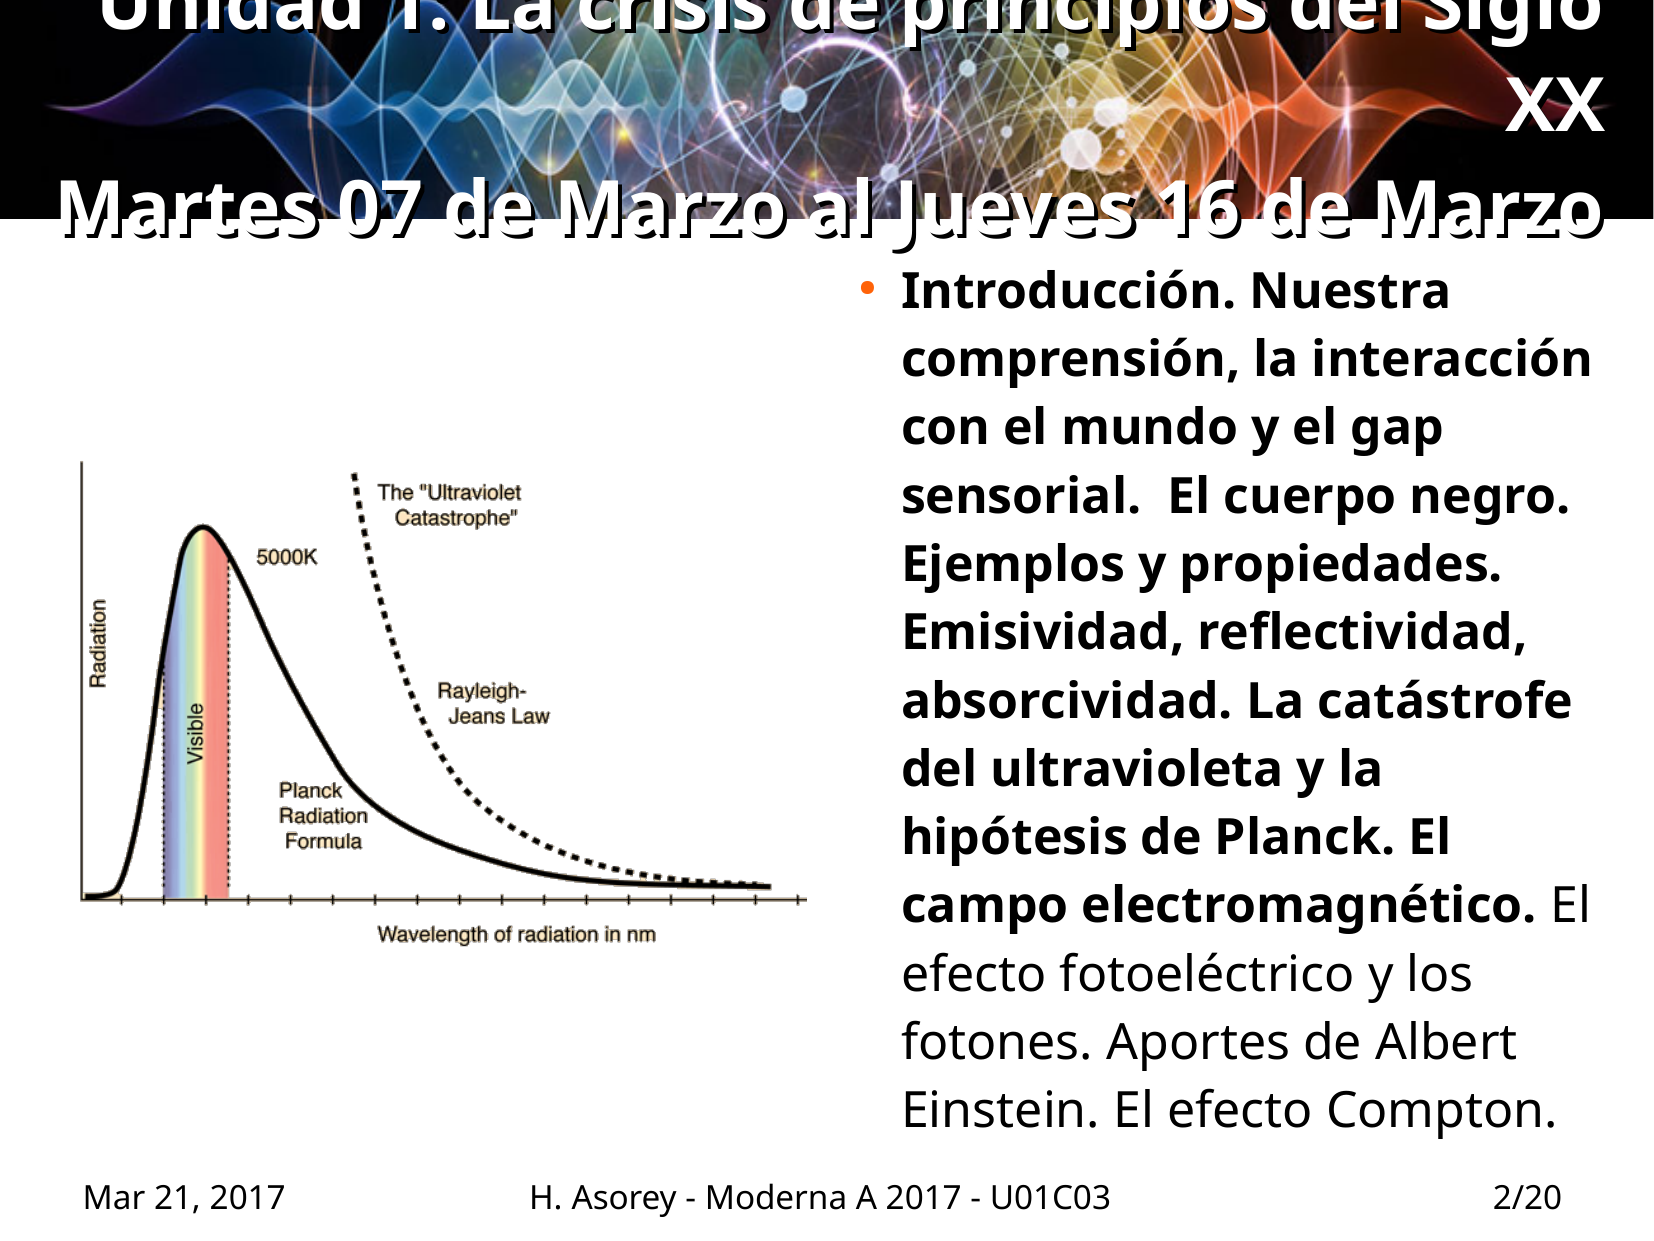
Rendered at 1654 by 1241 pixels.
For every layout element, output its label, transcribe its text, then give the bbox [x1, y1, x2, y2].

picture [1592, 0, 1654, 219]
picture [1250, 0, 1292, 11]
picture [1002, 195, 1020, 219]
picture [1136, 0, 1147, 11]
picture [856, 0, 867, 4]
picture [807, 0, 819, 11]
picture [759, 205, 772, 219]
picture [936, 195, 951, 219]
picture [1183, 0, 1189, 11]
picture [1505, 0, 1517, 11]
picture [256, 204, 267, 209]
picture [879, 0, 905, 11]
picture [1073, 204, 1084, 209]
picture [731, 195, 751, 219]
picture [921, 0, 932, 11]
title Unidad 1: La crisis de principios del Siglo XX Martes 07 de Marzo al Jueves 16 de Marzo [45, 11, 1606, 195]
picture [337, 0, 349, 11]
picture [750, 0, 792, 11]
picture [1452, 0, 1469, 11]
picture [1379, 0, 1386, 11]
picture [1025, 0, 1036, 11]
picture [1576, 205, 1589, 219]
picture [946, 0, 953, 11]
picture [1204, 0, 1217, 11]
picture [151, 0, 159, 11]
picture [1215, 212, 1226, 219]
list Introducción. Nuestra comprensión, la interacción con el mundo y el gap sensorial. El cuerpo negro. Ejemplos y propiedades. Emisividad, reflectividad, absorcividad. La catástrofe del ultravioleta y la hipótesis de Planck. El campo electromagnético. El efecto fotoeléctrico y los fotones. Aportes de Albert Einstein. El efecto Compton. [844, 255, 1606, 1156]
picture [122, 195, 154, 219]
picture [575, 208, 579, 219]
picture [1392, 208, 1396, 219]
picture [244, 0, 256, 11]
picture [160, 195, 176, 219]
picture [1548, 195, 1568, 219]
picture [1002, 0, 1010, 11]
picture [584, 195, 598, 217]
picture [420, 0, 476, 11]
picture [636, 0, 654, 11]
picture [491, 0, 540, 11]
picture [1087, 195, 1112, 219]
picture [1229, 0, 1242, 11]
picture [200, 0, 208, 11]
picture [364, 0, 405, 11]
picture [775, 195, 835, 219]
picture [1327, 204, 1338, 209]
picture [962, 195, 979, 219]
picture [270, 195, 295, 219]
picture [174, 0, 185, 11]
picture [226, 195, 247, 219]
picture [659, 195, 676, 219]
picture [1555, 0, 1561, 11]
picture [1476, 195, 1493, 219]
picture [1306, 195, 1318, 219]
picture [1072, 0, 1098, 11]
picture [271, 0, 302, 11]
picture [691, 195, 721, 219]
picture [1508, 195, 1538, 219]
picture [595, 0, 620, 11]
picture [1116, 195, 1174, 219]
picture [1356, 0, 1366, 4]
picture [1532, 0, 1540, 11]
picture [1576, 0, 1589, 11]
picture [1307, 0, 1319, 11]
picture [1401, 0, 1444, 11]
picture [84, 195, 98, 217]
picture [690, 0, 715, 11]
picture [379, 195, 406, 219]
picture [524, 195, 561, 219]
picture [510, 204, 521, 209]
picture [489, 195, 501, 219]
picture [1189, 195, 1202, 219]
picture [1401, 195, 1415, 217]
picture [75, 208, 79, 219]
picture [730, 0, 742, 11]
picture [1216, 195, 1270, 219]
picture [355, 195, 366, 219]
picture [834, 0, 840, 11]
picture [1023, 195, 1040, 215]
picture [554, 0, 580, 11]
picture [0, 0, 102, 219]
picture [413, 195, 453, 219]
picture [1161, 0, 1168, 11]
picture [622, 195, 653, 219]
picture [872, 195, 901, 219]
picture [1484, 0, 1490, 11]
picture [1341, 195, 1378, 219]
picture [1113, 0, 1120, 11]
picture [300, 195, 341, 219]
picture [316, 0, 322, 11]
picture [1279, 205, 1291, 219]
picture [119, 0, 135, 11]
picture [45, 446, 807, 964]
picture [1334, 0, 1339, 11]
picture [988, 204, 999, 209]
picture [1439, 195, 1470, 219]
picture [224, 0, 229, 11]
picture [968, 0, 987, 11]
picture [841, 195, 857, 219]
picture [1051, 0, 1057, 11]
picture [191, 201, 211, 219]
picture [462, 205, 474, 219]
picture [670, 0, 681, 11]
picture [916, 195, 925, 219]
picture [1050, 195, 1064, 219]
